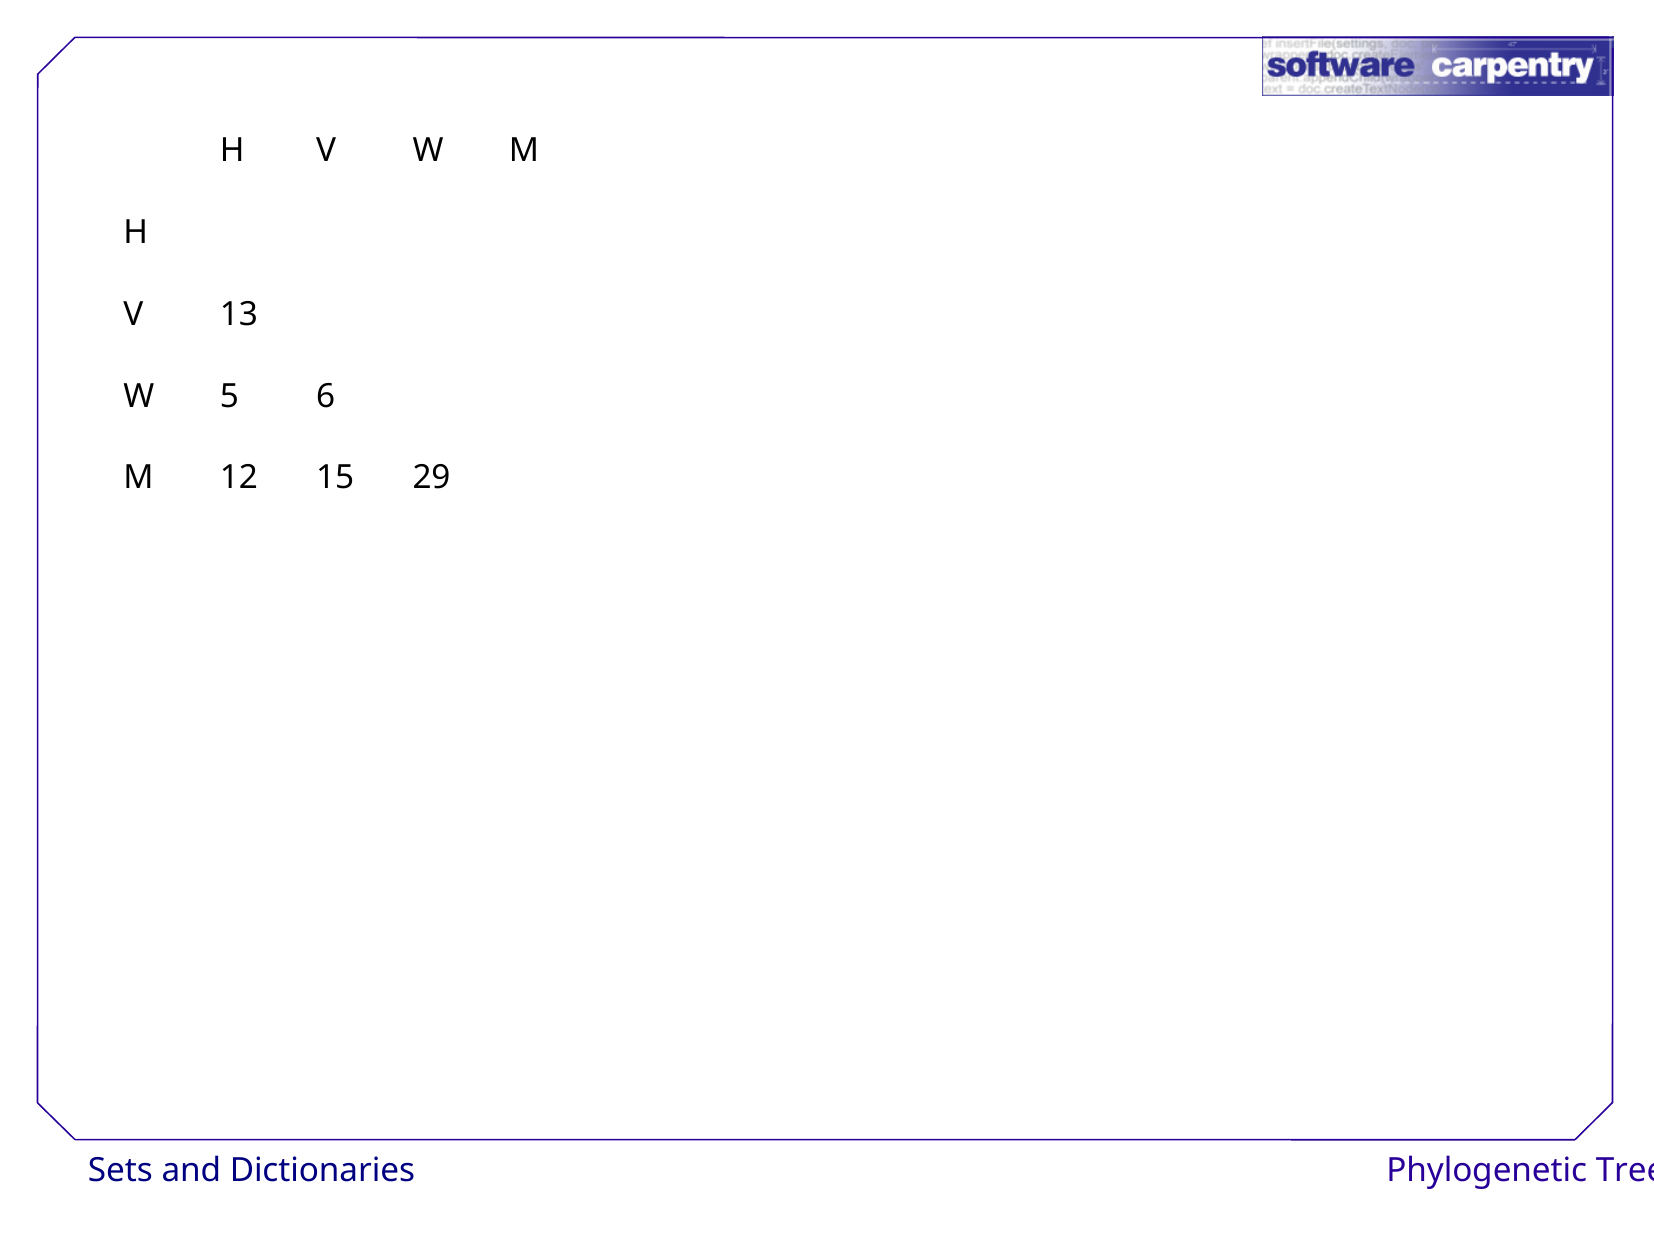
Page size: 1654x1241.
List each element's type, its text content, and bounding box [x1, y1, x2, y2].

table_cell 12 [205, 437, 302, 519]
table_cell V [109, 273, 205, 355]
table_cell [494, 191, 591, 273]
table_cell [302, 273, 398, 355]
table_cell 29 [398, 437, 494, 519]
table_cell H [109, 191, 205, 273]
table_header V [302, 110, 398, 191]
table_cell [398, 191, 494, 273]
table_cell 5 [205, 355, 302, 437]
table_header W [398, 110, 494, 191]
table_cell [494, 437, 591, 519]
table_cell [398, 355, 494, 437]
table_cell 13 [205, 273, 302, 355]
table_header M [494, 110, 591, 191]
table_cell M [109, 437, 205, 519]
table_cell [205, 191, 302, 273]
table_cell 6 [302, 355, 398, 437]
table_cell W [109, 355, 205, 437]
table_cell [398, 273, 494, 355]
table_cell [302, 191, 398, 273]
table_cell 15 [302, 437, 398, 519]
table_cell [494, 355, 591, 437]
table_header H [205, 110, 302, 191]
table_cell [494, 273, 591, 355]
table_header [109, 110, 205, 191]
picture [1262, 36, 1614, 96]
